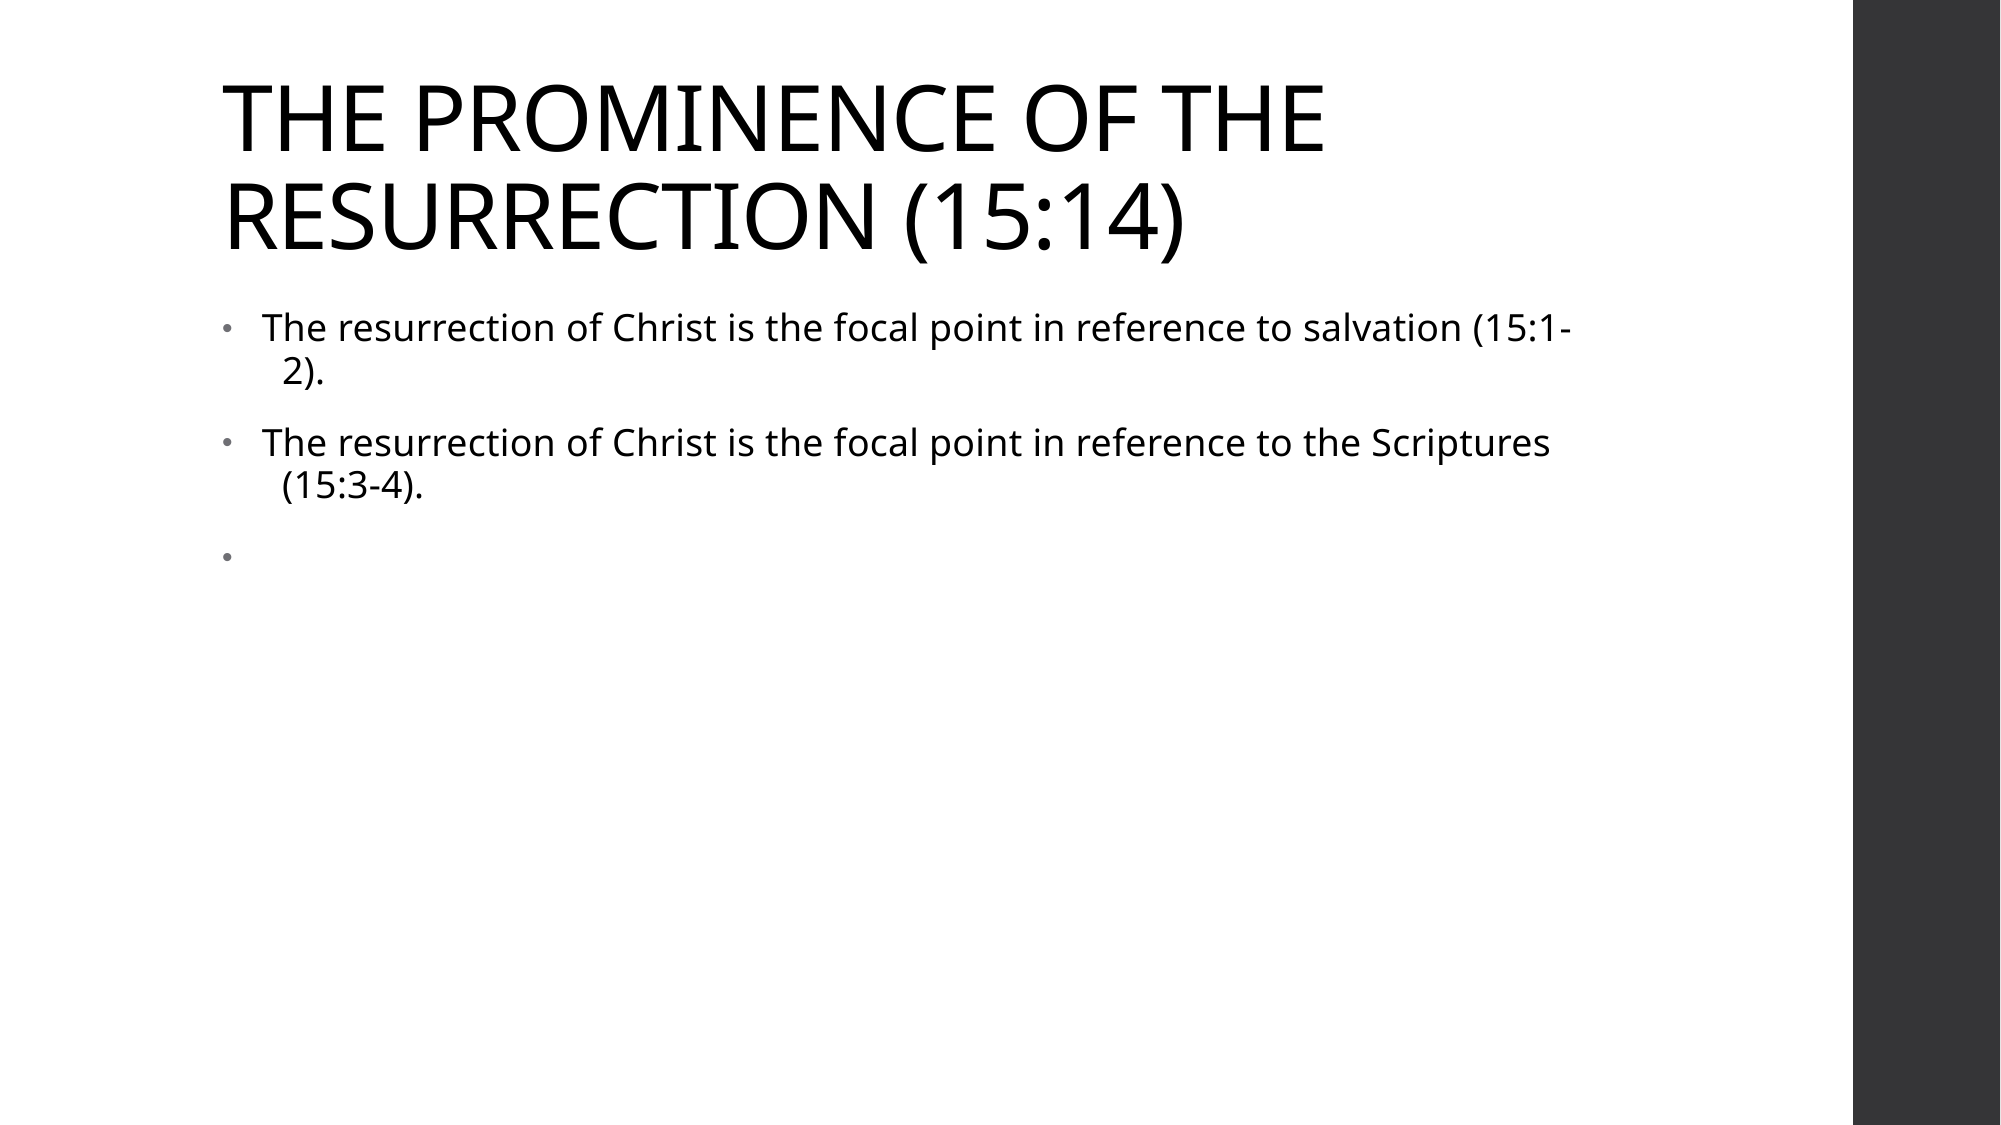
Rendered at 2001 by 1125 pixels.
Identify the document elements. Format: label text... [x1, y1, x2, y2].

title THE PROMINENCE OF THE RESURRECTION (15:14) [206, 60, 1797, 278]
list The resurrection of Christ is the focal point in reference to salvation (15:1-2). The resurrection of Christ is the focal point in reference to the Scriptures (15:3-4). [206, 299, 1617, 1014]
